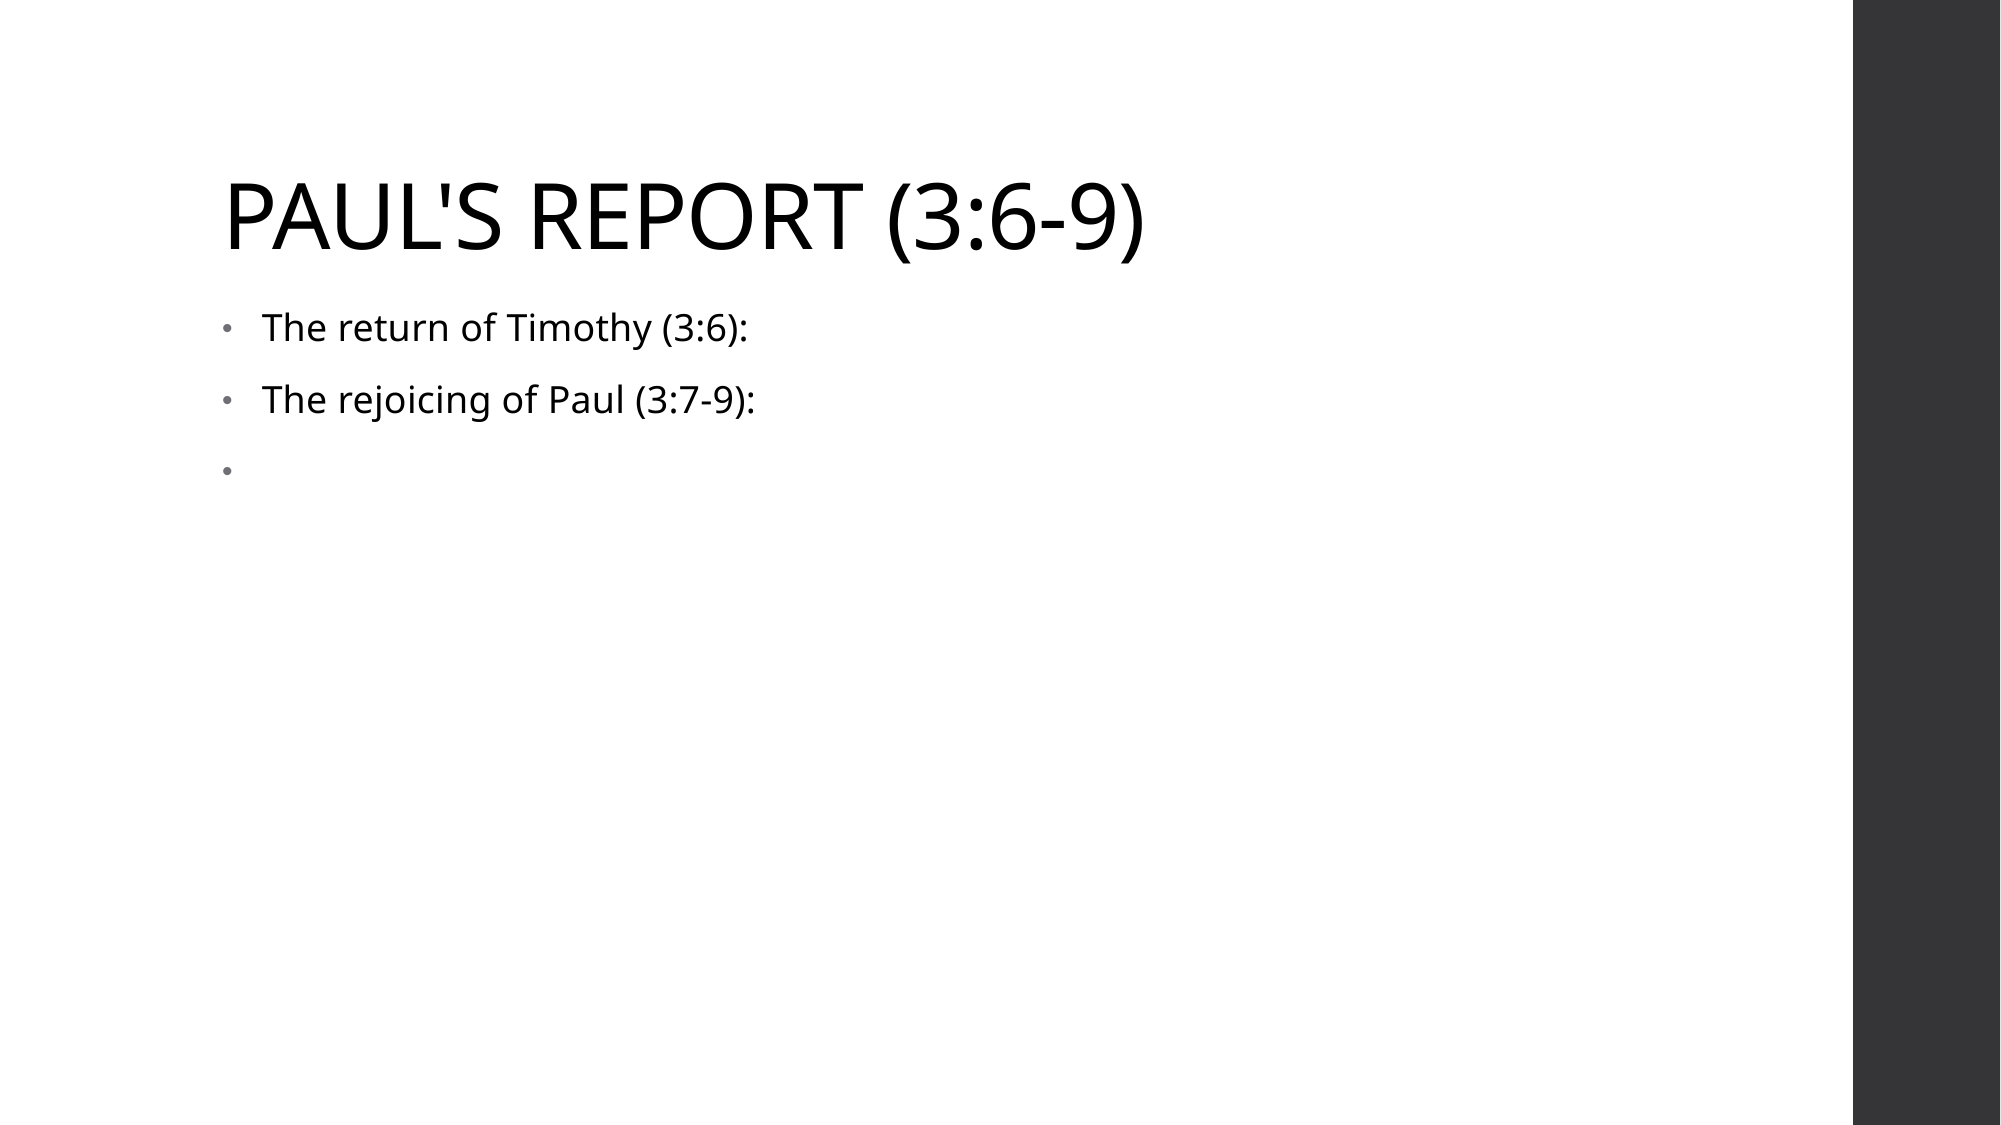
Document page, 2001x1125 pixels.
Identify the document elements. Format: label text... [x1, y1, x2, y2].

list The return of Timothy (3:6): The rejoicing of Paul (3:7-9): [206, 299, 1617, 1014]
title PAUL'S REPORT (3:6-9) [206, 60, 1797, 278]
